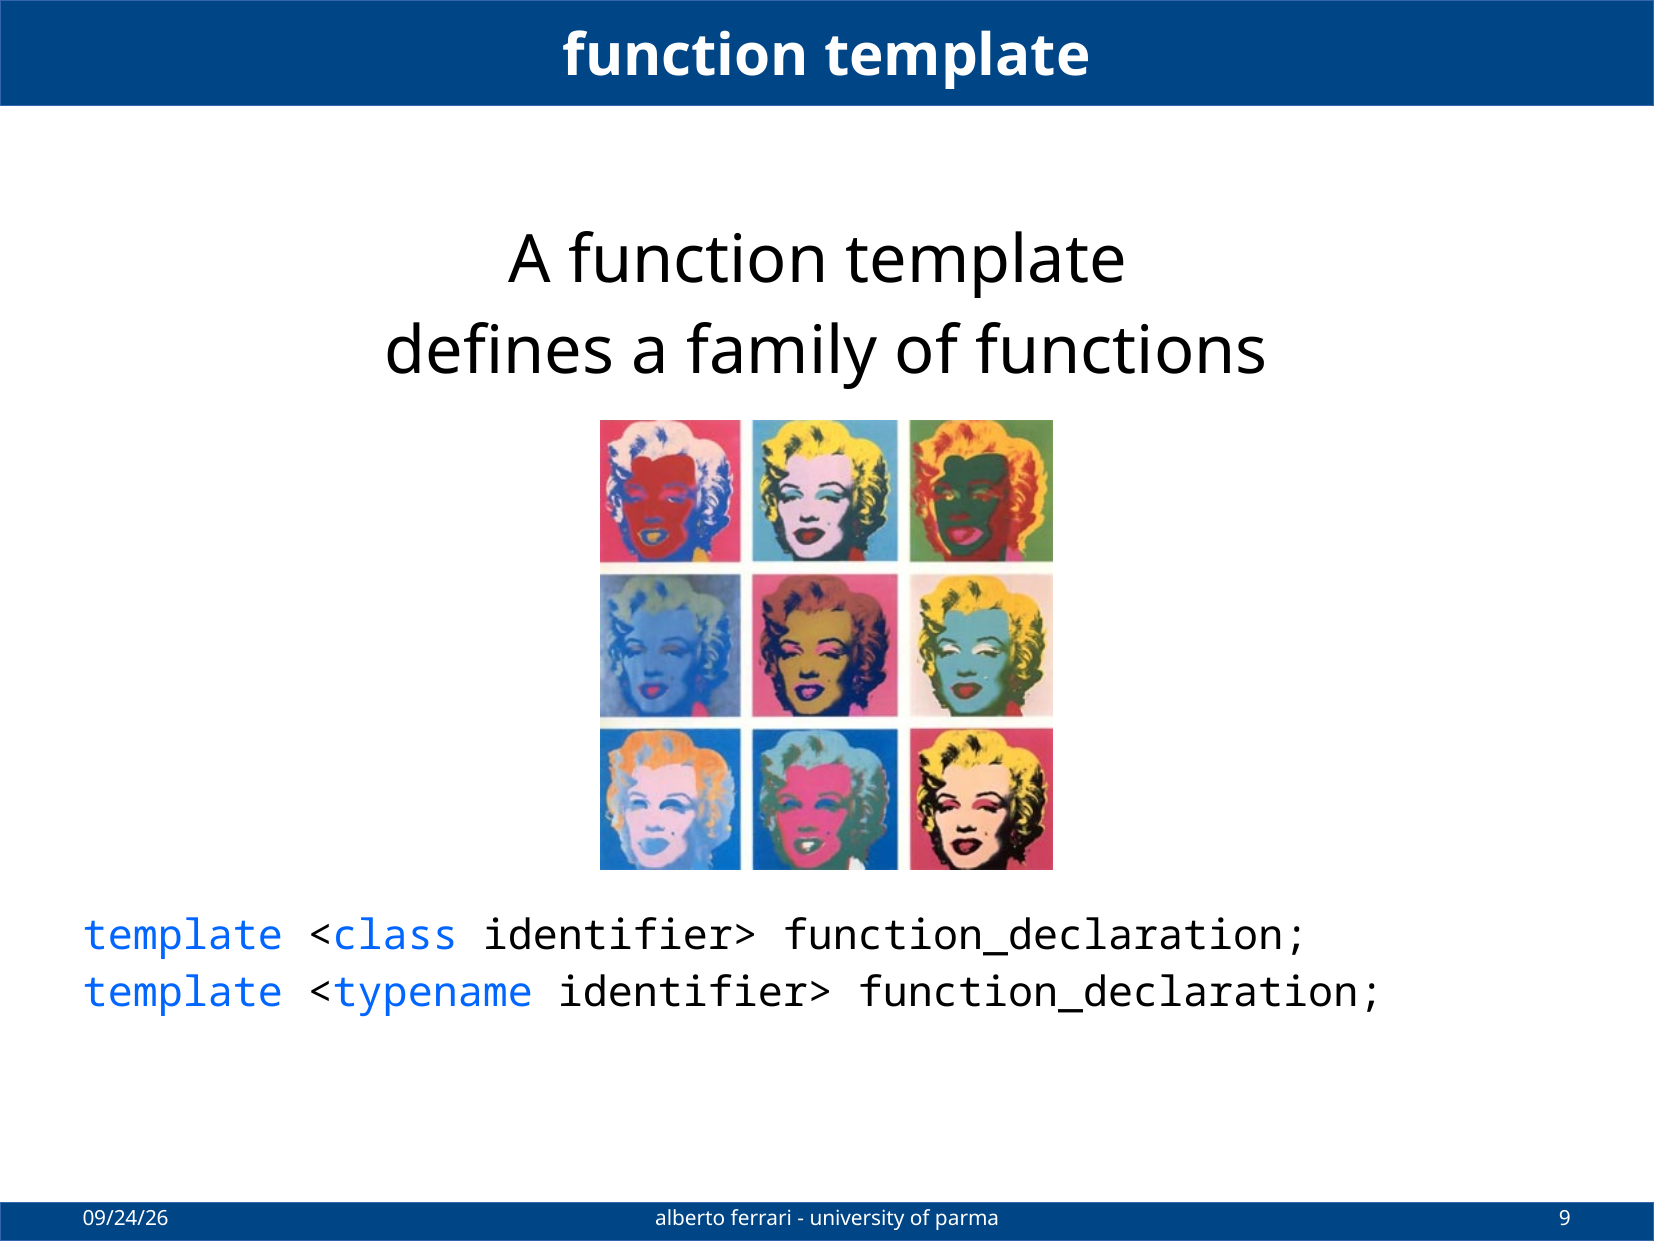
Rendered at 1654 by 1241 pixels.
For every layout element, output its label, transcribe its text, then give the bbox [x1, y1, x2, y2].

picture [600, 420, 1053, 871]
subtitle A function template defines a family of functions template <class identifier> function_declaration; template <typename identifier> function_declaration; [82, 135, 1571, 1096]
title function template [0, 0, 1654, 106]
